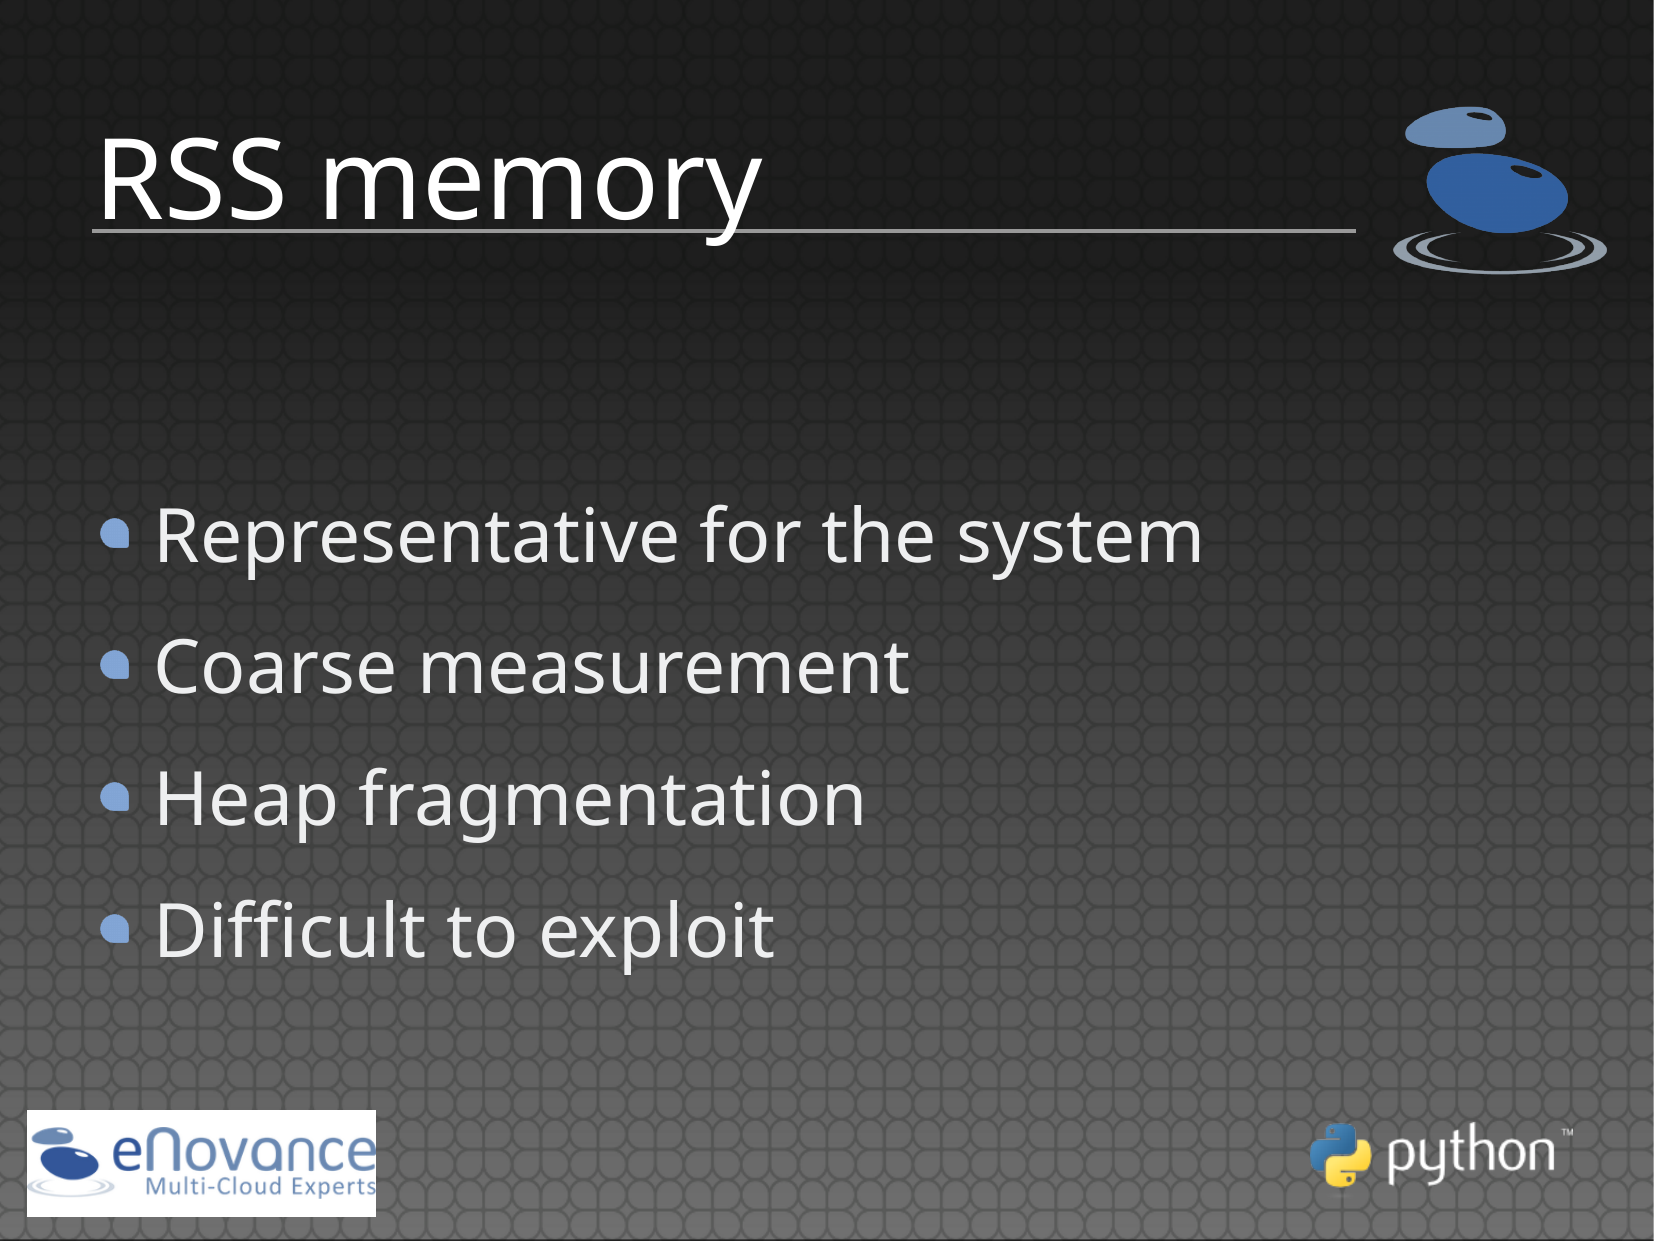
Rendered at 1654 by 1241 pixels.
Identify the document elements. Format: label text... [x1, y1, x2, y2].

list Representative for the system Coarse measurement Heap fragmentation Difficult to exploit [82, 349, 1571, 1094]
title RSS memory [94, 100, 1426, 251]
picture [0, 0, 1654, 1241]
